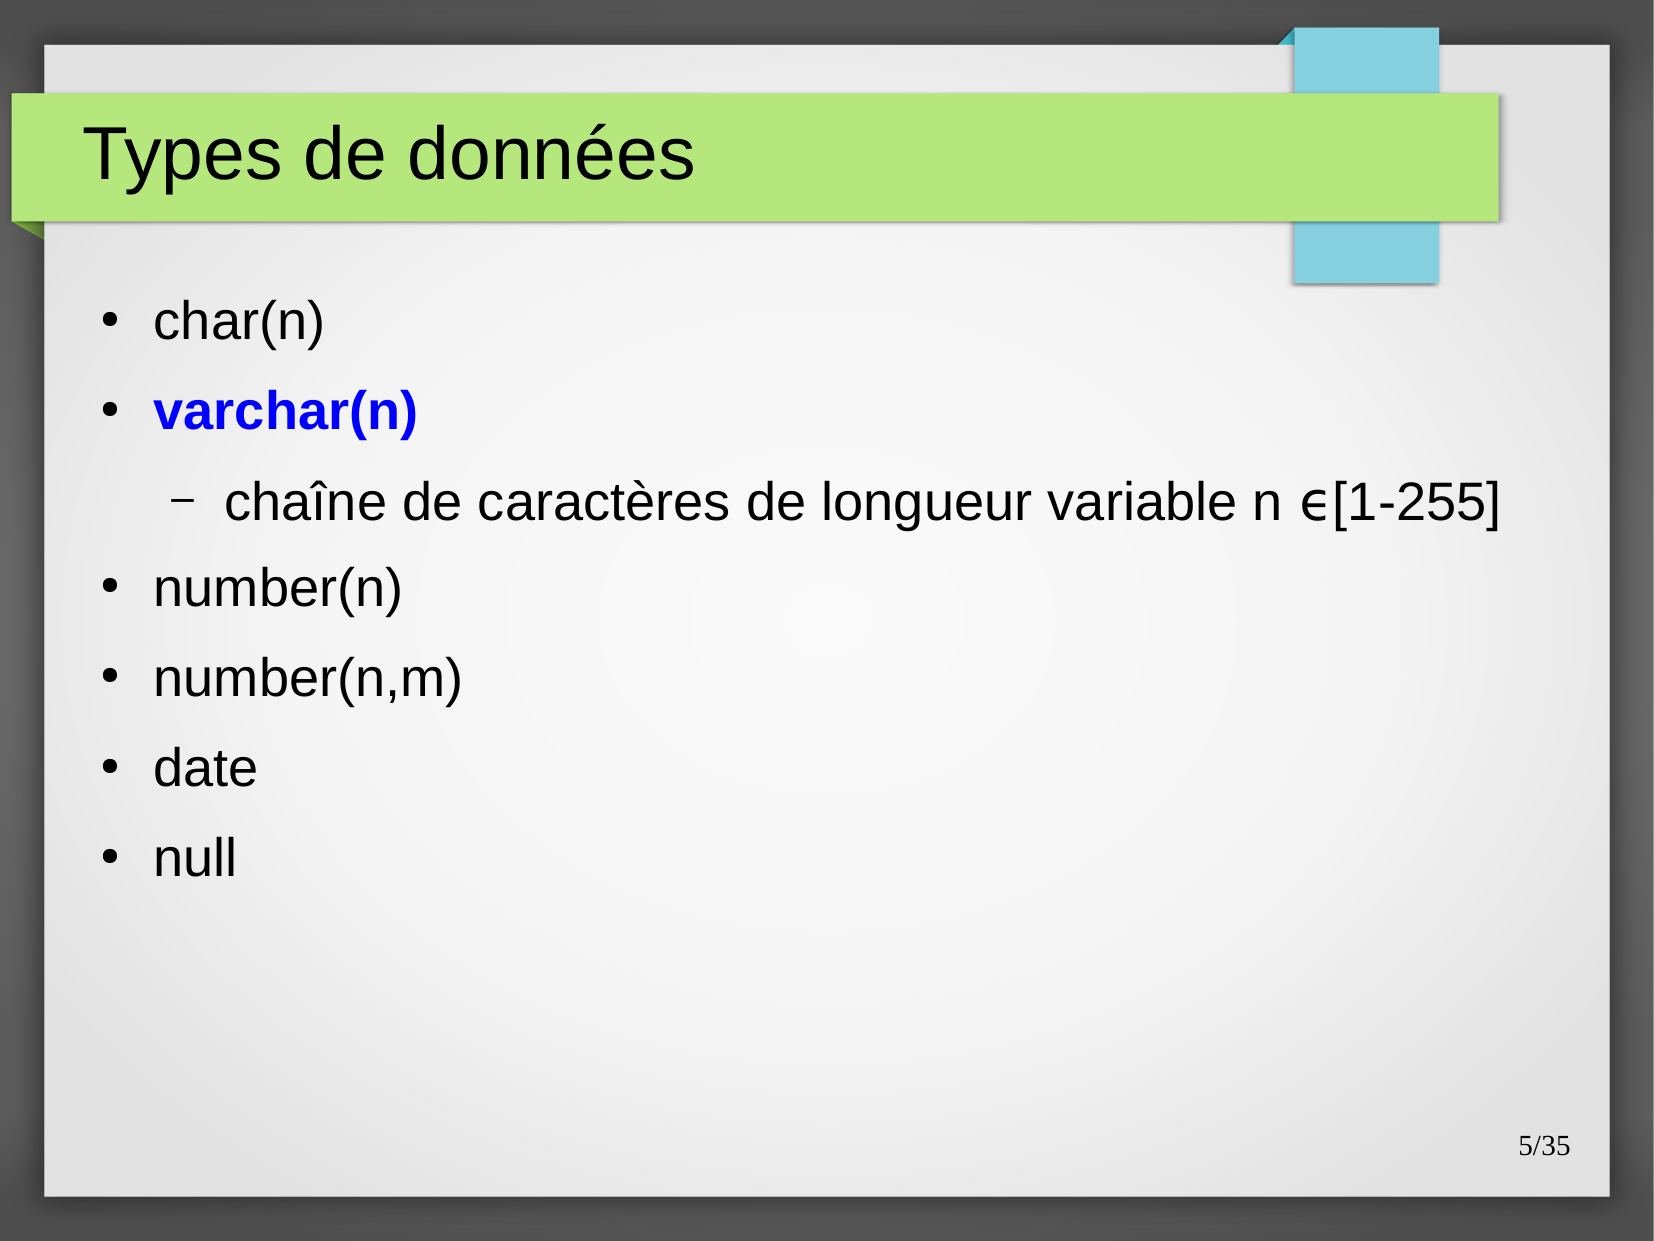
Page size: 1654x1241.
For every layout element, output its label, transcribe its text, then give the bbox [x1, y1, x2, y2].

picture [0, 0, 1654, 1241]
title Types de données [82, 94, 1264, 213]
list char(n) varchar(n) chaîne de caractères de longueur variable n ϵ[1-255] number(n) number(n,m) date null [82, 290, 1571, 1109]
